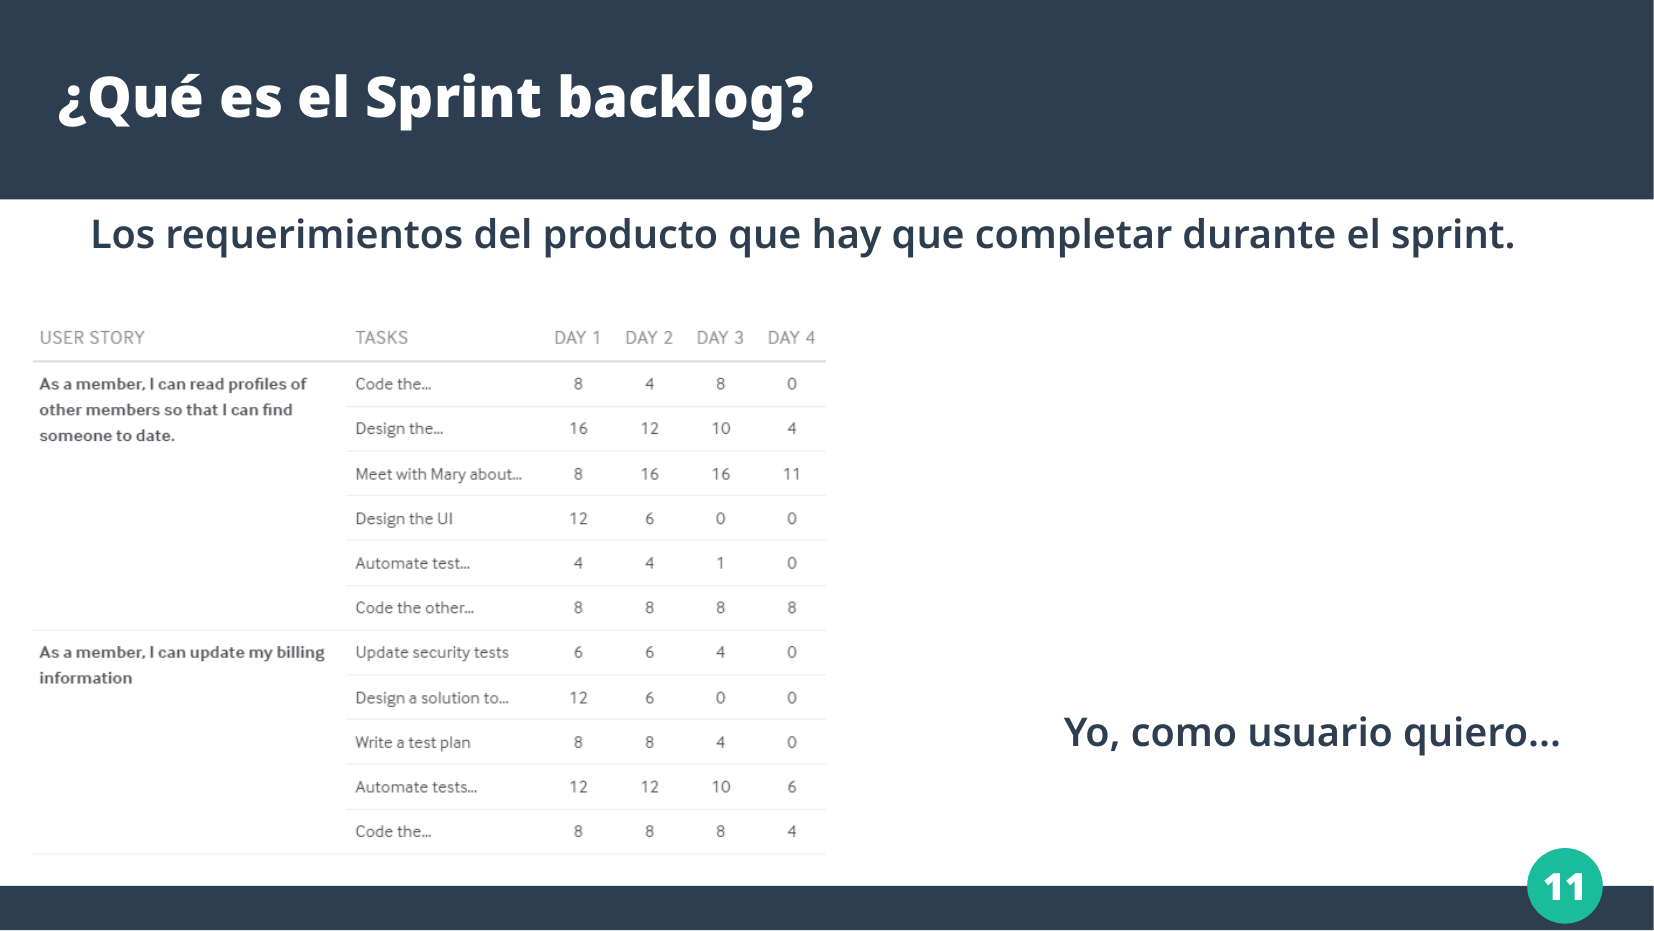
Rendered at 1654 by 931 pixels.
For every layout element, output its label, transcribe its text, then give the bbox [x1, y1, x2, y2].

picture [33, 324, 826, 857]
title ¿Qué es el Sprint backlog? [59, 37, 1595, 155]
list Los requerimientos del producto que hay que completar durante el sprint. Yo, como usuario quiero... [33, 206, 1570, 827]
